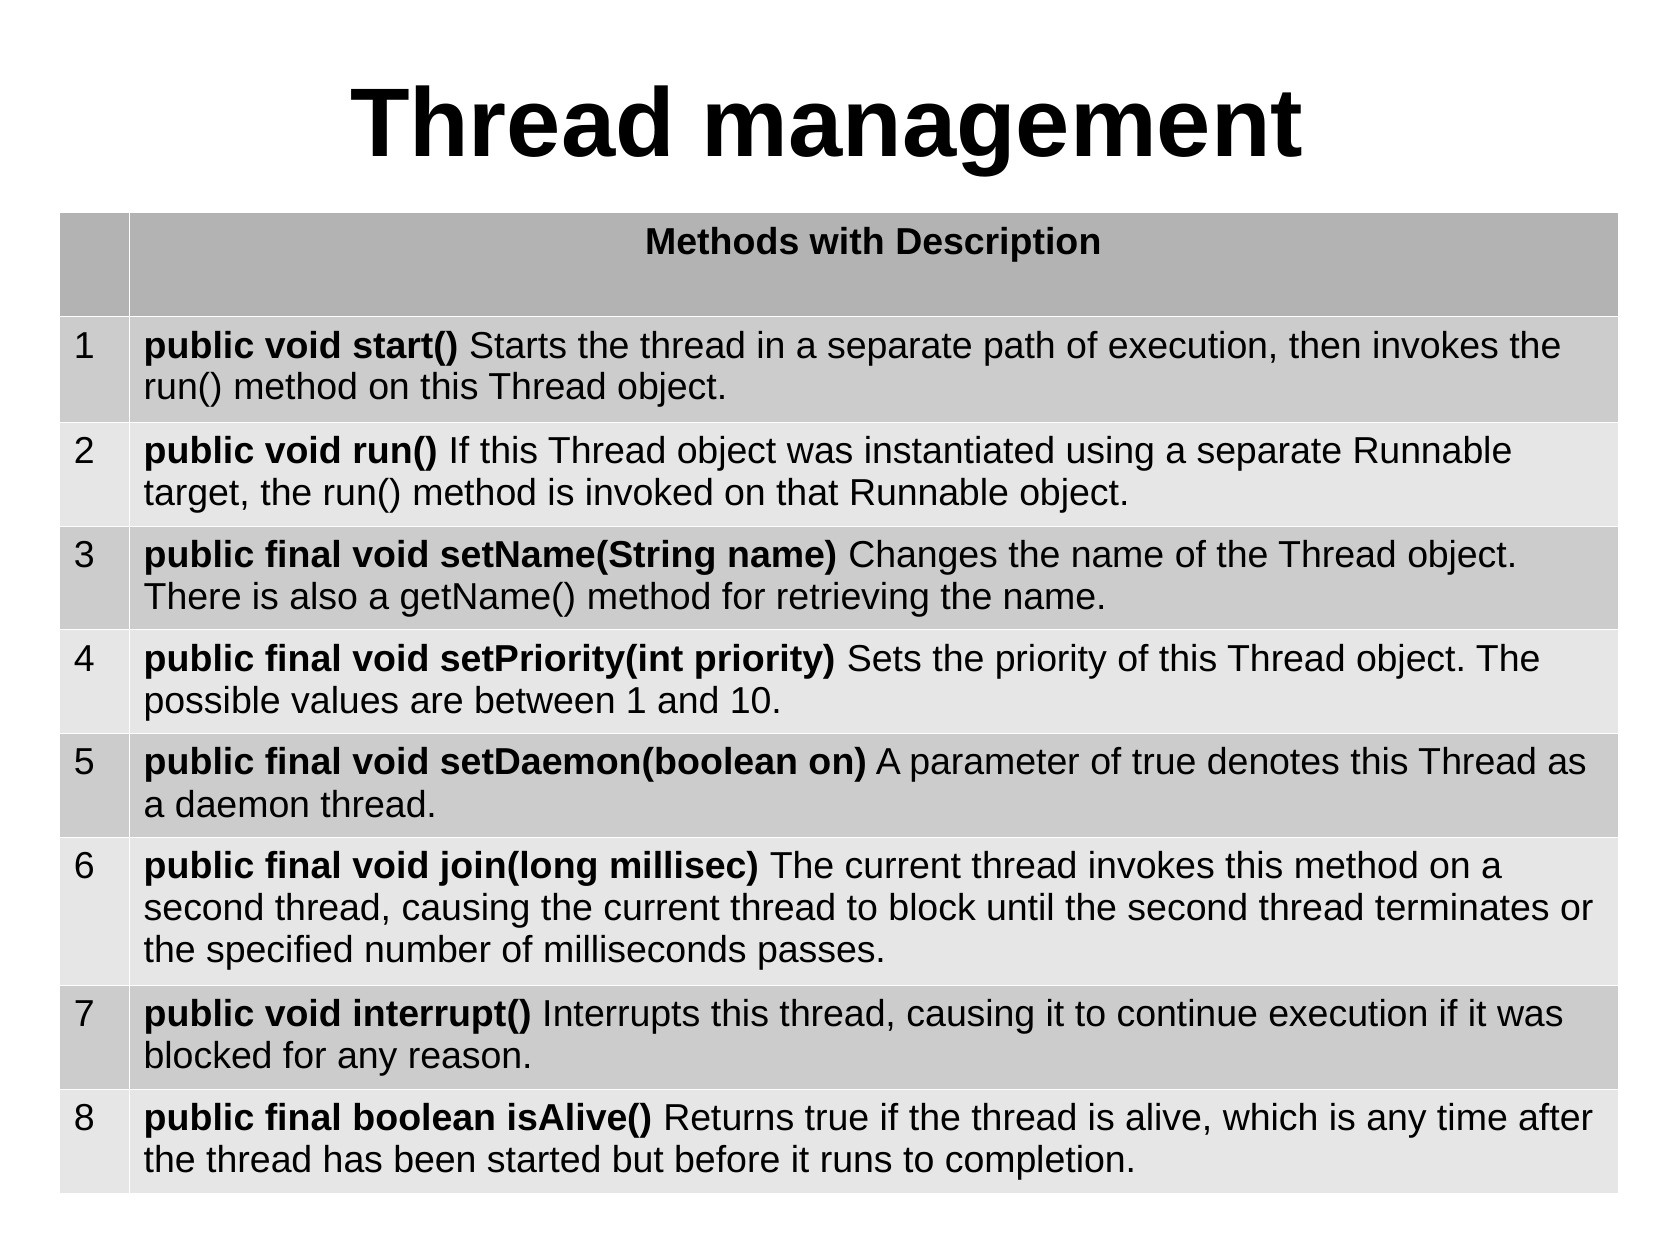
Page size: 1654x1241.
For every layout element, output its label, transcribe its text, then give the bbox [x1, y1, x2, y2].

table_cell public final void setName(String name) Changes the name of the Thread object. There is also a getName() method for retrieving the name. [130, 527, 1618, 629]
table_cell 4 [60, 630, 129, 733]
table_cell public void run() If this Thread object was instantiated using a separate Runnable target, the run() method is invoked on that Runnable object. [130, 423, 1618, 526]
table_cell public final void setDaemon(boolean on) A parameter of true denotes this Thread as a daemon thread. [130, 734, 1618, 837]
table_cell public void start() Starts the thread in a separate path of execution, then invokes the run() method on this Thread object. [130, 317, 1618, 422]
table_cell 7 [60, 986, 129, 1089]
table_cell 3 [60, 527, 129, 629]
table_cell 1 [60, 317, 129, 422]
table_cell 5 [60, 734, 129, 837]
table_cell 6 [60, 838, 129, 985]
title Thread management [82, 49, 1571, 196]
table_cell 8 [60, 1090, 129, 1193]
table_header Methods with Description [130, 213, 1618, 316]
table_cell public final void setPriority(int priority) Sets the priority of this Thread object. The possible values are between 1 and 10. [130, 630, 1618, 733]
table_cell 2 [60, 423, 129, 526]
table_cell public final void join(long millisec) The current thread invokes this method on a second thread, causing the current thread to block until the second thread terminates or the specified number of milliseconds passes. [130, 838, 1618, 985]
table_cell public final boolean isAlive() Returns true if the thread is alive, which is any time after the thread has been started but before it runs to completion. [130, 1090, 1618, 1193]
table_header [60, 213, 129, 316]
table_cell public void interrupt() Interrupts this thread, causing it to continue execution if it was blocked for any reason. [130, 986, 1618, 1089]
